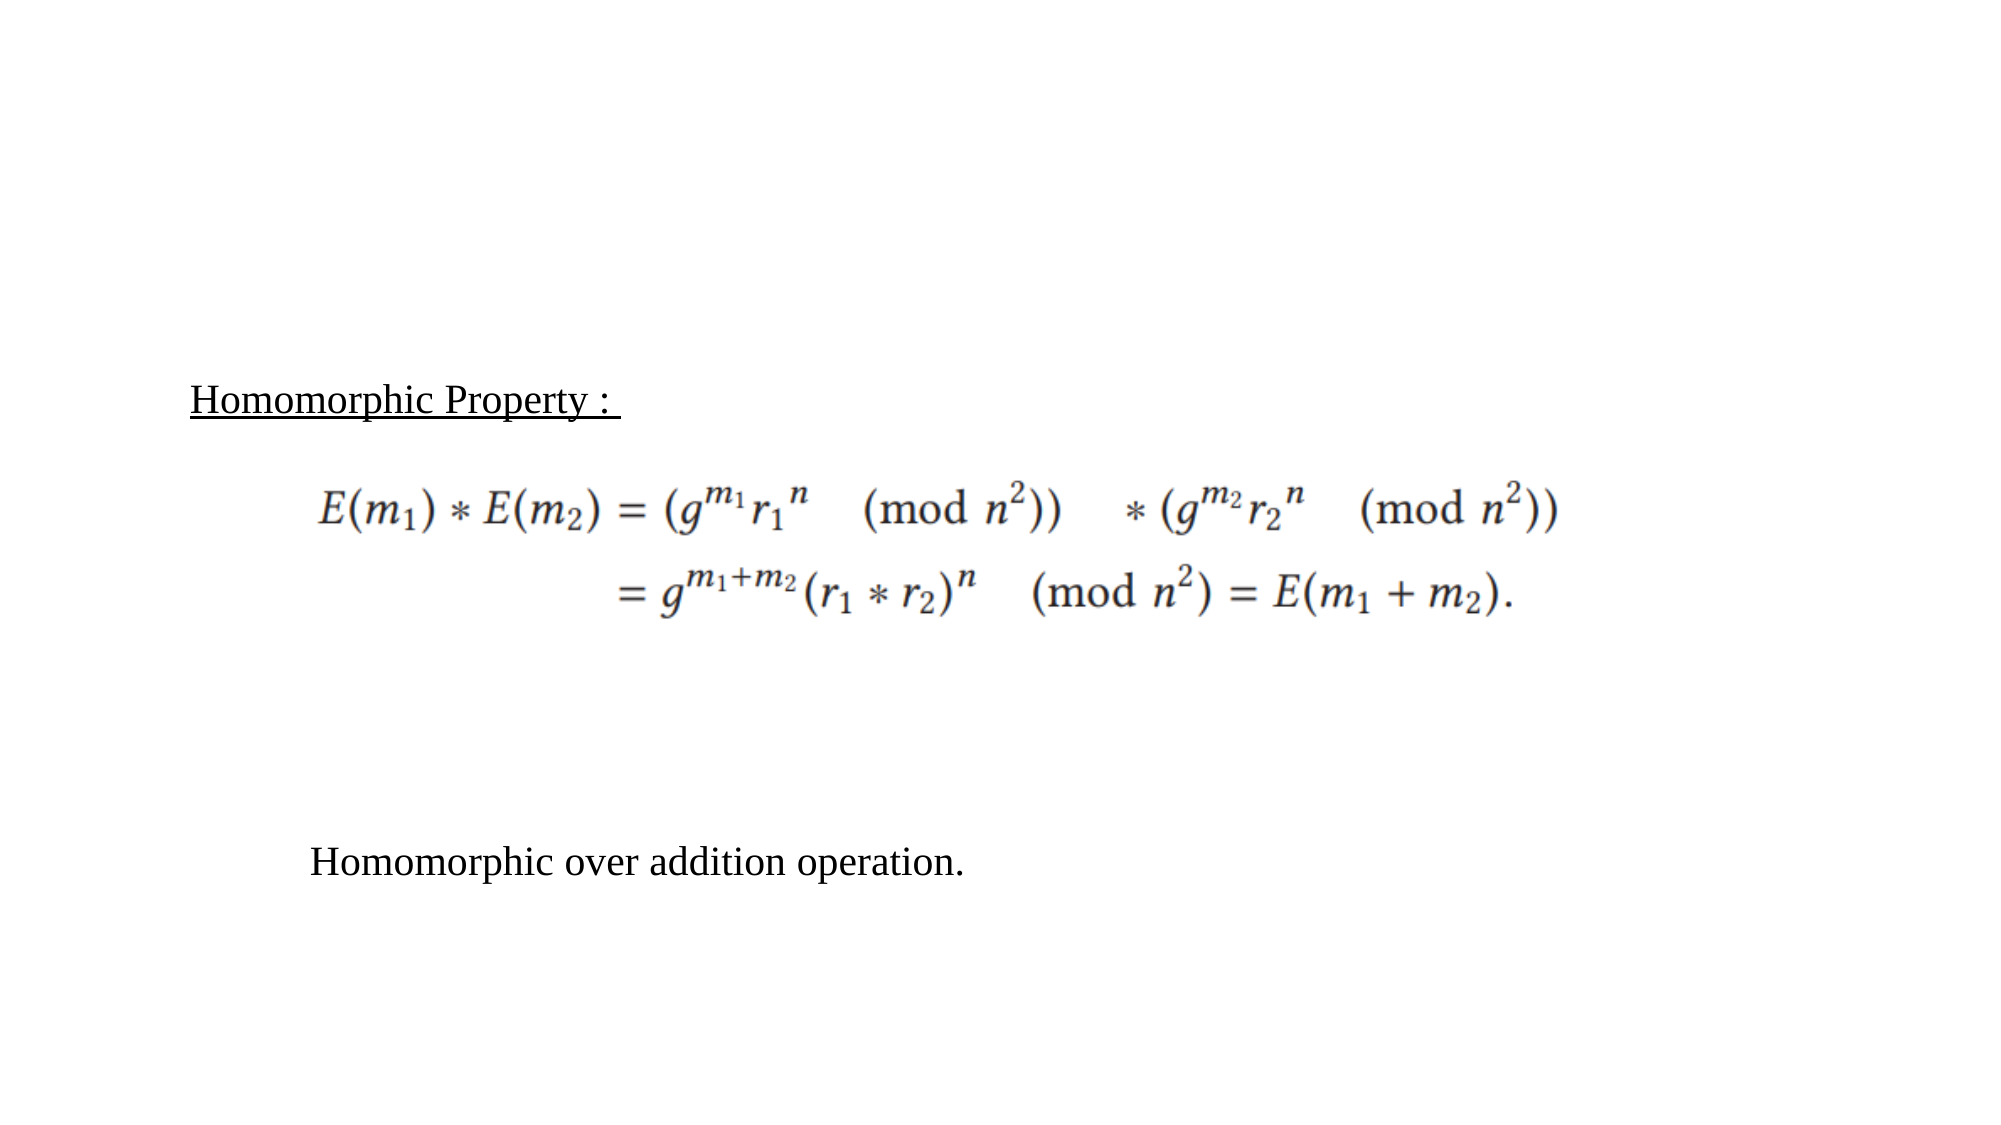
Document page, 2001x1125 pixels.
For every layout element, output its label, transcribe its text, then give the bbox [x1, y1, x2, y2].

list Homomorphic Property : Homomorphic over addition operation. [137, 299, 1863, 1014]
picture [259, 442, 1633, 646]
